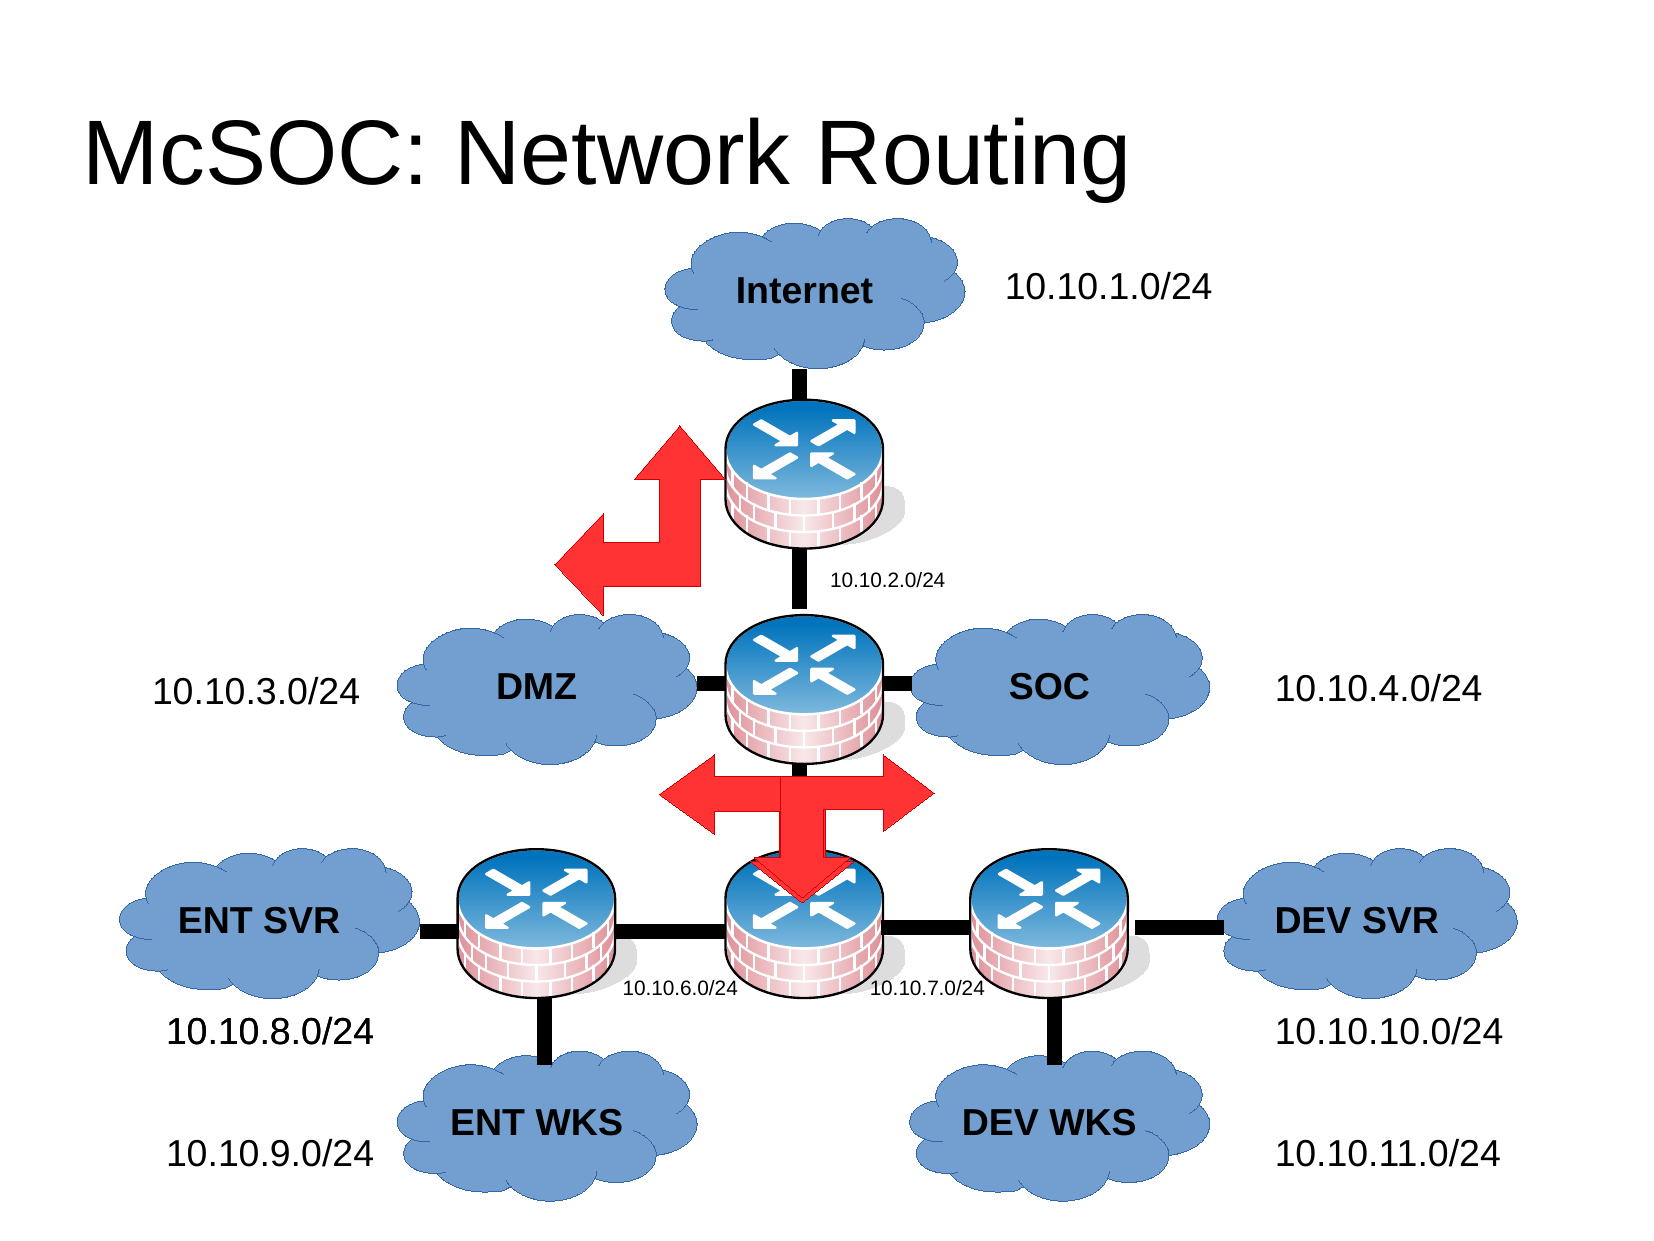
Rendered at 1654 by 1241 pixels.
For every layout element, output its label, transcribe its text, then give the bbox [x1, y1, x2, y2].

text_box 10.10.10.0/24 [1260, 1003, 1519, 1060]
text_box [727, 401, 881, 547]
text_box Internet [664, 218, 966, 369]
text_box 10.10.2.0/24 [815, 561, 961, 601]
text_box [554, 425, 726, 616]
text_box 10.10.6.0/24 [607, 969, 753, 1009]
text_box [844, 989, 855, 994]
text_box [972, 851, 1126, 996]
text_box SOC [911, 614, 1210, 765]
text_box ENT WKS [397, 1051, 698, 1202]
text_box [879, 936, 905, 969]
text_box 10.10.3.0/24 [137, 663, 376, 721]
text_box 10.10.11.0/24 [1260, 1125, 1519, 1182]
text_box [459, 851, 613, 996]
text_box DEV SVR [1217, 848, 1518, 999]
title McSOC: Network Routing [82, 49, 1571, 257]
text_box [842, 486, 905, 545]
text_box DEV WKS [909, 1051, 1210, 1202]
text_box [659, 754, 935, 996]
text_box 10.10.9.0/24 [151, 1125, 389, 1182]
text_box [576, 974, 607, 994]
text_box [844, 701, 905, 760]
text_box ENT SVR [119, 848, 420, 999]
text_box [727, 617, 881, 762]
text_box [1089, 936, 1150, 994]
text_box 10.10.4.0/24 [1260, 660, 1498, 717]
text_box 10.10.1.0/24 [990, 258, 1228, 316]
text_box [611, 939, 637, 969]
text_box 10.10.8.0/24 [151, 1003, 389, 1060]
text_box DMZ [397, 614, 697, 765]
text_box 10.10.7.0/24 [855, 969, 1000, 1008]
